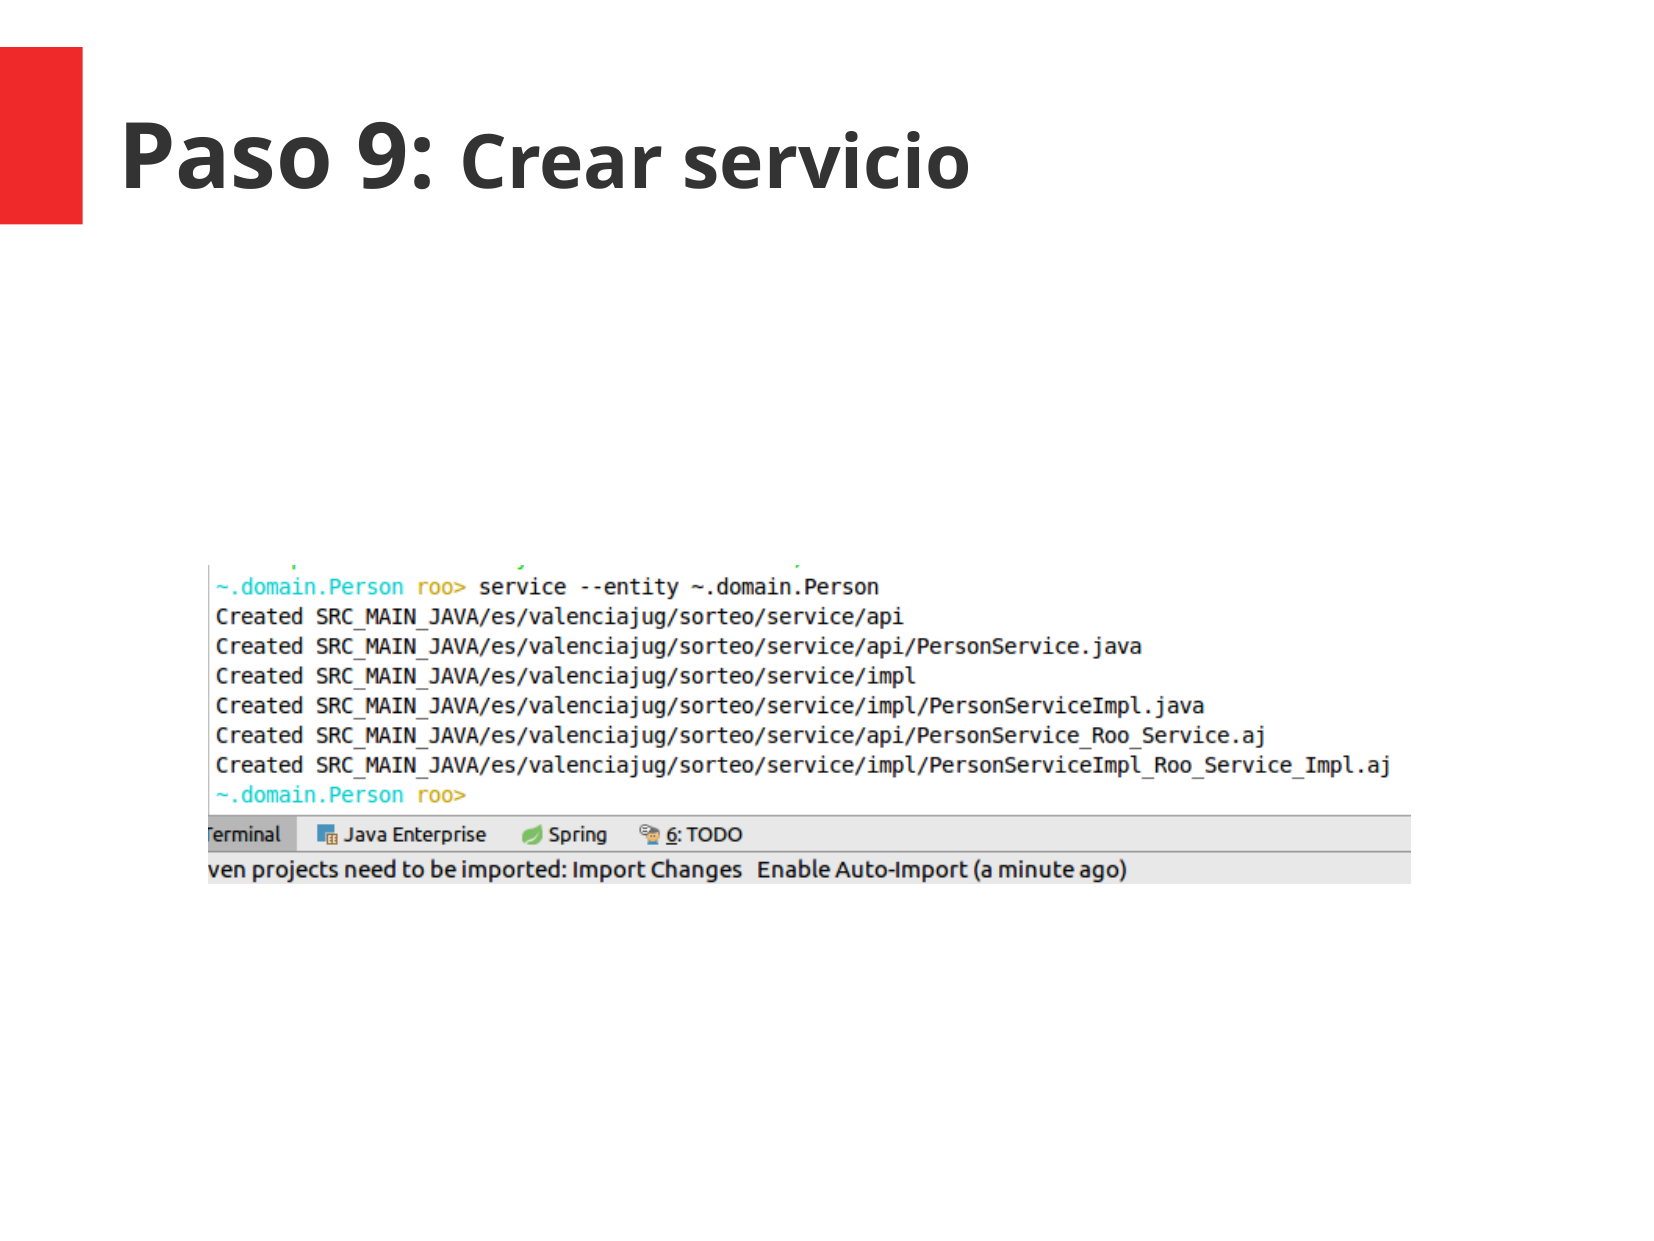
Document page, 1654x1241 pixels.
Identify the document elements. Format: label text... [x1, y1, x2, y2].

title Paso 9: Crear servicio [118, 49, 1571, 257]
picture [208, 565, 1411, 885]
